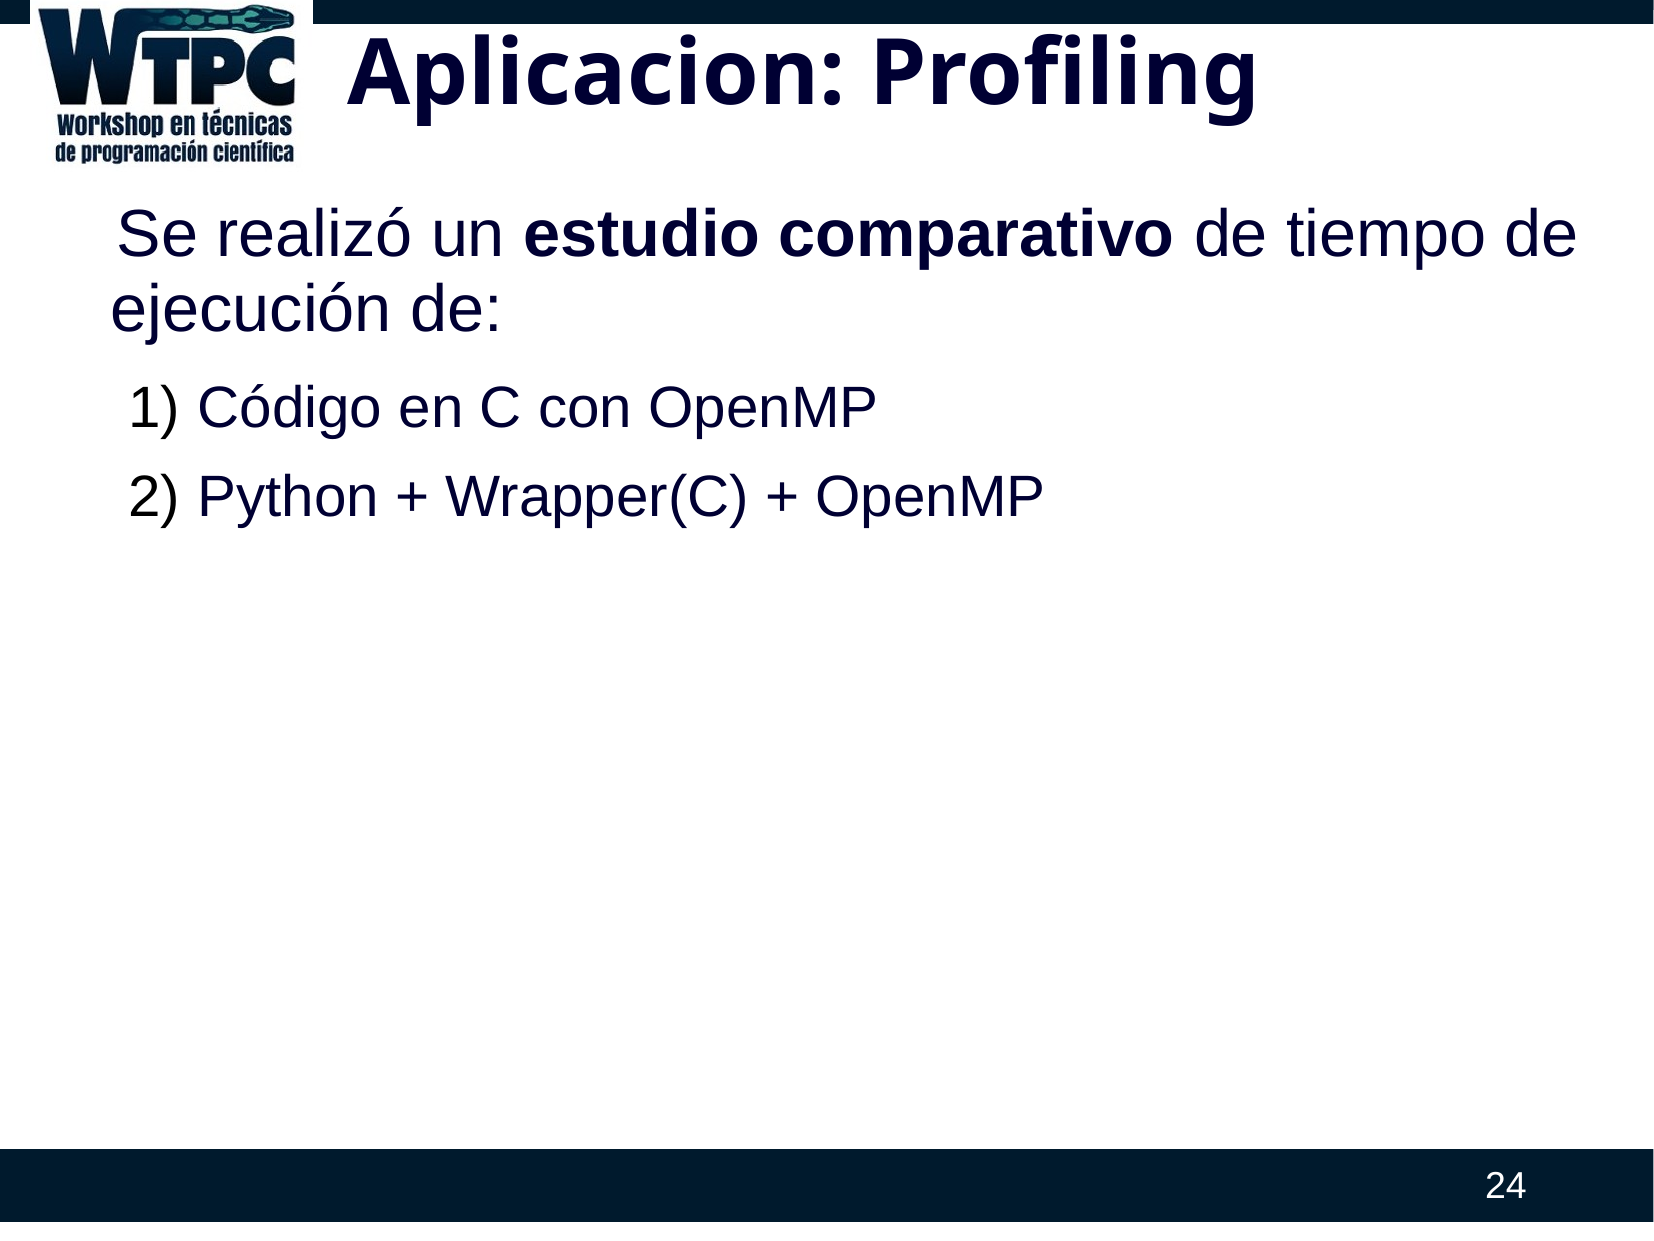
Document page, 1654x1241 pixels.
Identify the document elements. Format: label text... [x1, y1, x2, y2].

list Se realizó un estudio comparativo de tiempo de ejecución de: Código en C con OpenMP Python + Wrapper(C) + OpenMP [39, 195, 1617, 1106]
title Aplicacion: Profiling [347, 24, 1569, 125]
text_box <número> [1470, 1156, 1654, 1228]
picture [0, 0, 1654, 176]
picture [0, 1149, 1654, 1223]
